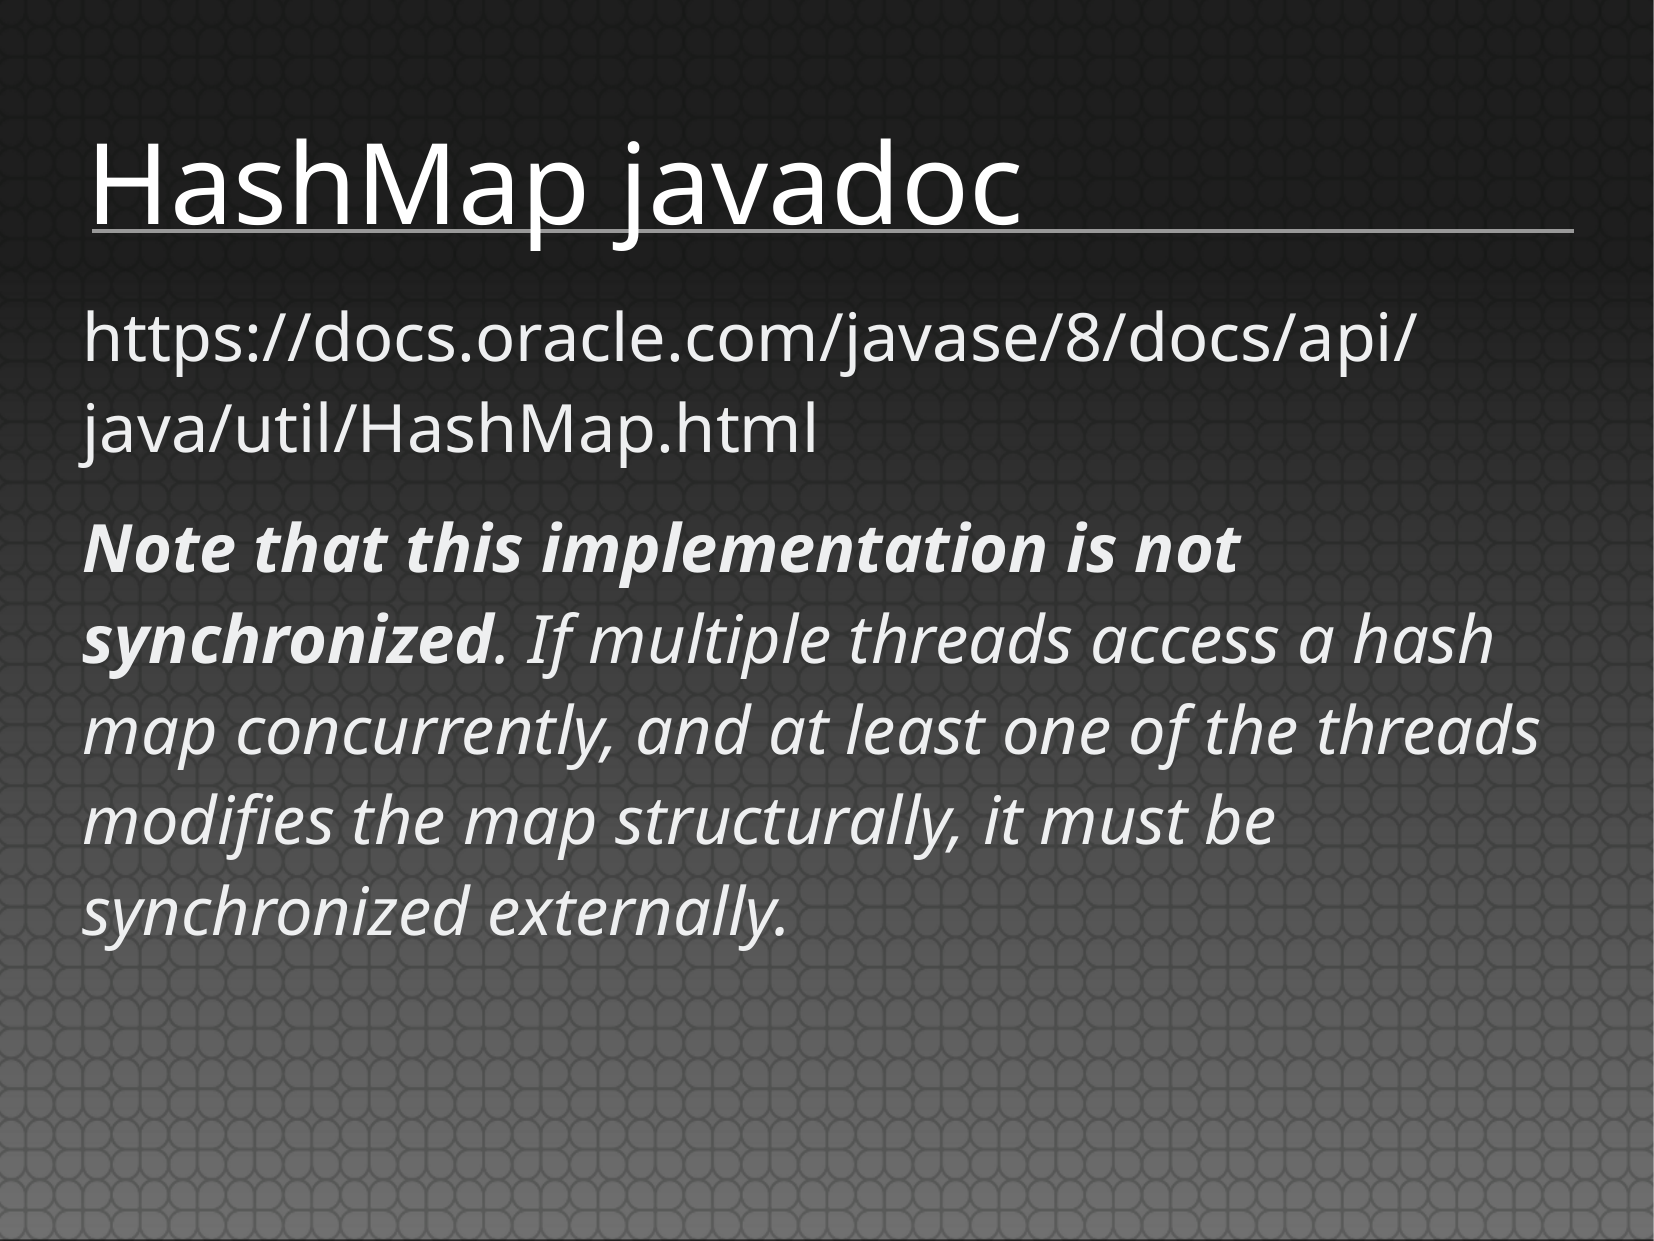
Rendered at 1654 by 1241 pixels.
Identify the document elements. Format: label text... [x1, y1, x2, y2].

picture [0, 0, 1654, 1241]
list https://docs.oracle.com/javase/8/docs/api/java/util/HashMap.html Note that this implementation is not synchronized. If multiple threads access a hash map concurrently, and at least one of the threads modifies the map structurally, it must be synchronized externally. [82, 290, 1571, 1109]
title HashMap javadoc [86, 112, 1576, 249]
